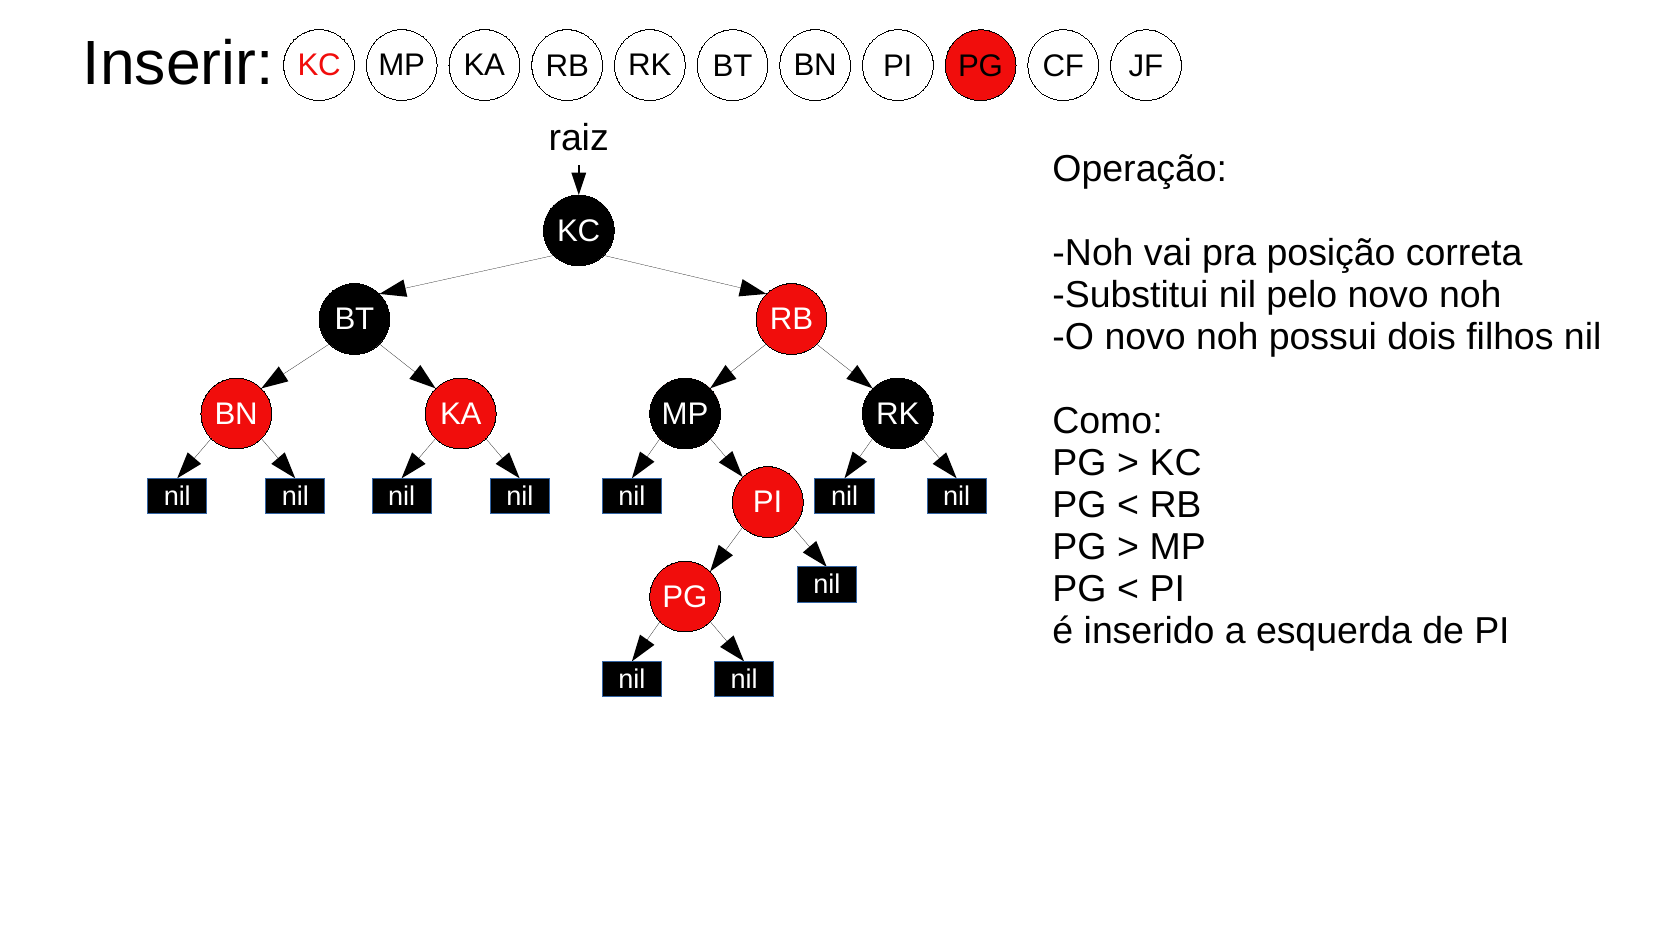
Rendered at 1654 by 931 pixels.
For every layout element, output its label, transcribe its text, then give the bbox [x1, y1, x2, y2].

text_box KC [543, 195, 615, 266]
text_box BN [779, 29, 851, 101]
text_box PI [732, 466, 804, 538]
text_box MP [649, 378, 721, 449]
text_box nil [147, 478, 207, 514]
text_box Operação: -Noh vai pra posição correta -Substitui nil pelo novo noh -O novo noh possui dois filhos nil Como: PG > KC PG < RB PG > MP PG < PI é inserido a esquerda de PI [1037, 140, 1617, 659]
text_box MP [366, 29, 438, 101]
text_box BT [319, 283, 390, 355]
text_box KC [283, 29, 355, 101]
text_box CF [1027, 29, 1099, 101]
text_box PG [649, 561, 721, 632]
text_box PG [945, 29, 1017, 101]
text_box RB [756, 283, 827, 355]
text_box nil [265, 478, 325, 514]
text_box nil [927, 478, 987, 514]
text_box BT [697, 29, 768, 101]
text_box KA [425, 378, 497, 449]
text_box PI [862, 29, 934, 101]
text_box RK [862, 378, 934, 449]
text_box JF [1110, 29, 1182, 101]
text_box nil [602, 478, 662, 514]
text_box RB [531, 29, 603, 101]
text_box BN [200, 378, 272, 449]
text_box RK [614, 29, 686, 101]
text_box nil [814, 478, 875, 514]
text_box nil [714, 661, 774, 697]
text_box nil [372, 478, 432, 514]
text_box nil [602, 661, 662, 697]
text_box nil [490, 478, 550, 514]
title Inserir: [82, 28, 284, 98]
text_box KA [449, 29, 520, 101]
text_box raiz [533, 108, 624, 166]
text_box nil [797, 566, 857, 603]
